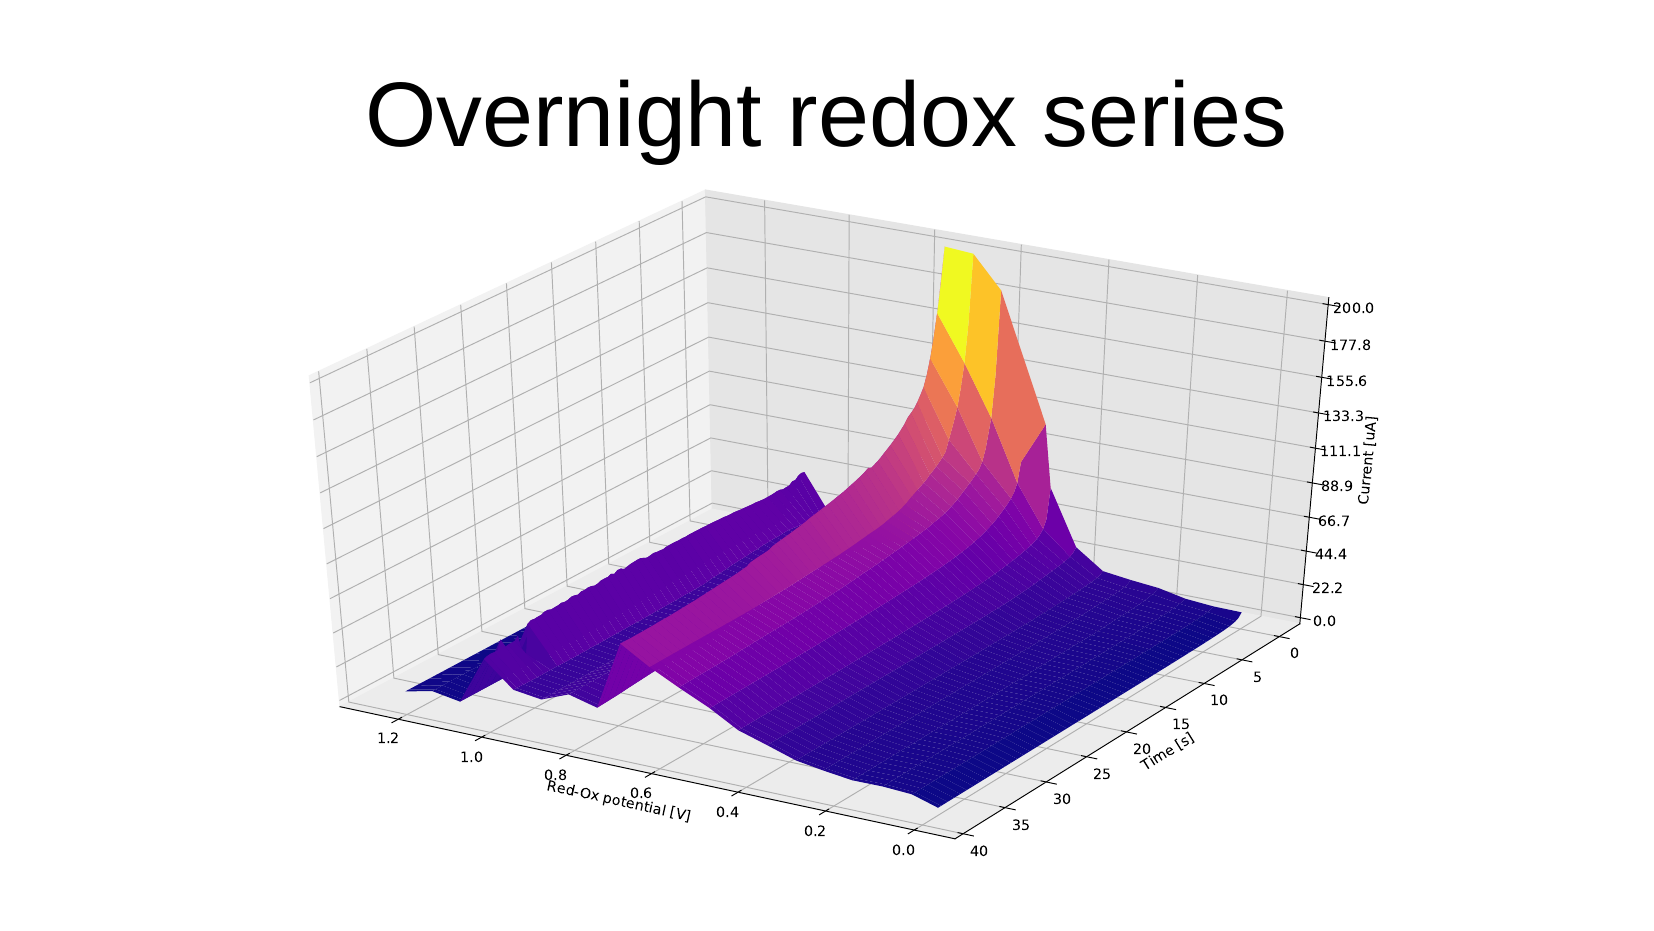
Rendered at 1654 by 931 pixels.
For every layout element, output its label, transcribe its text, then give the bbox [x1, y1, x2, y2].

picture [300, 187, 1388, 900]
title Overnight redox series [82, 37, 1571, 193]
